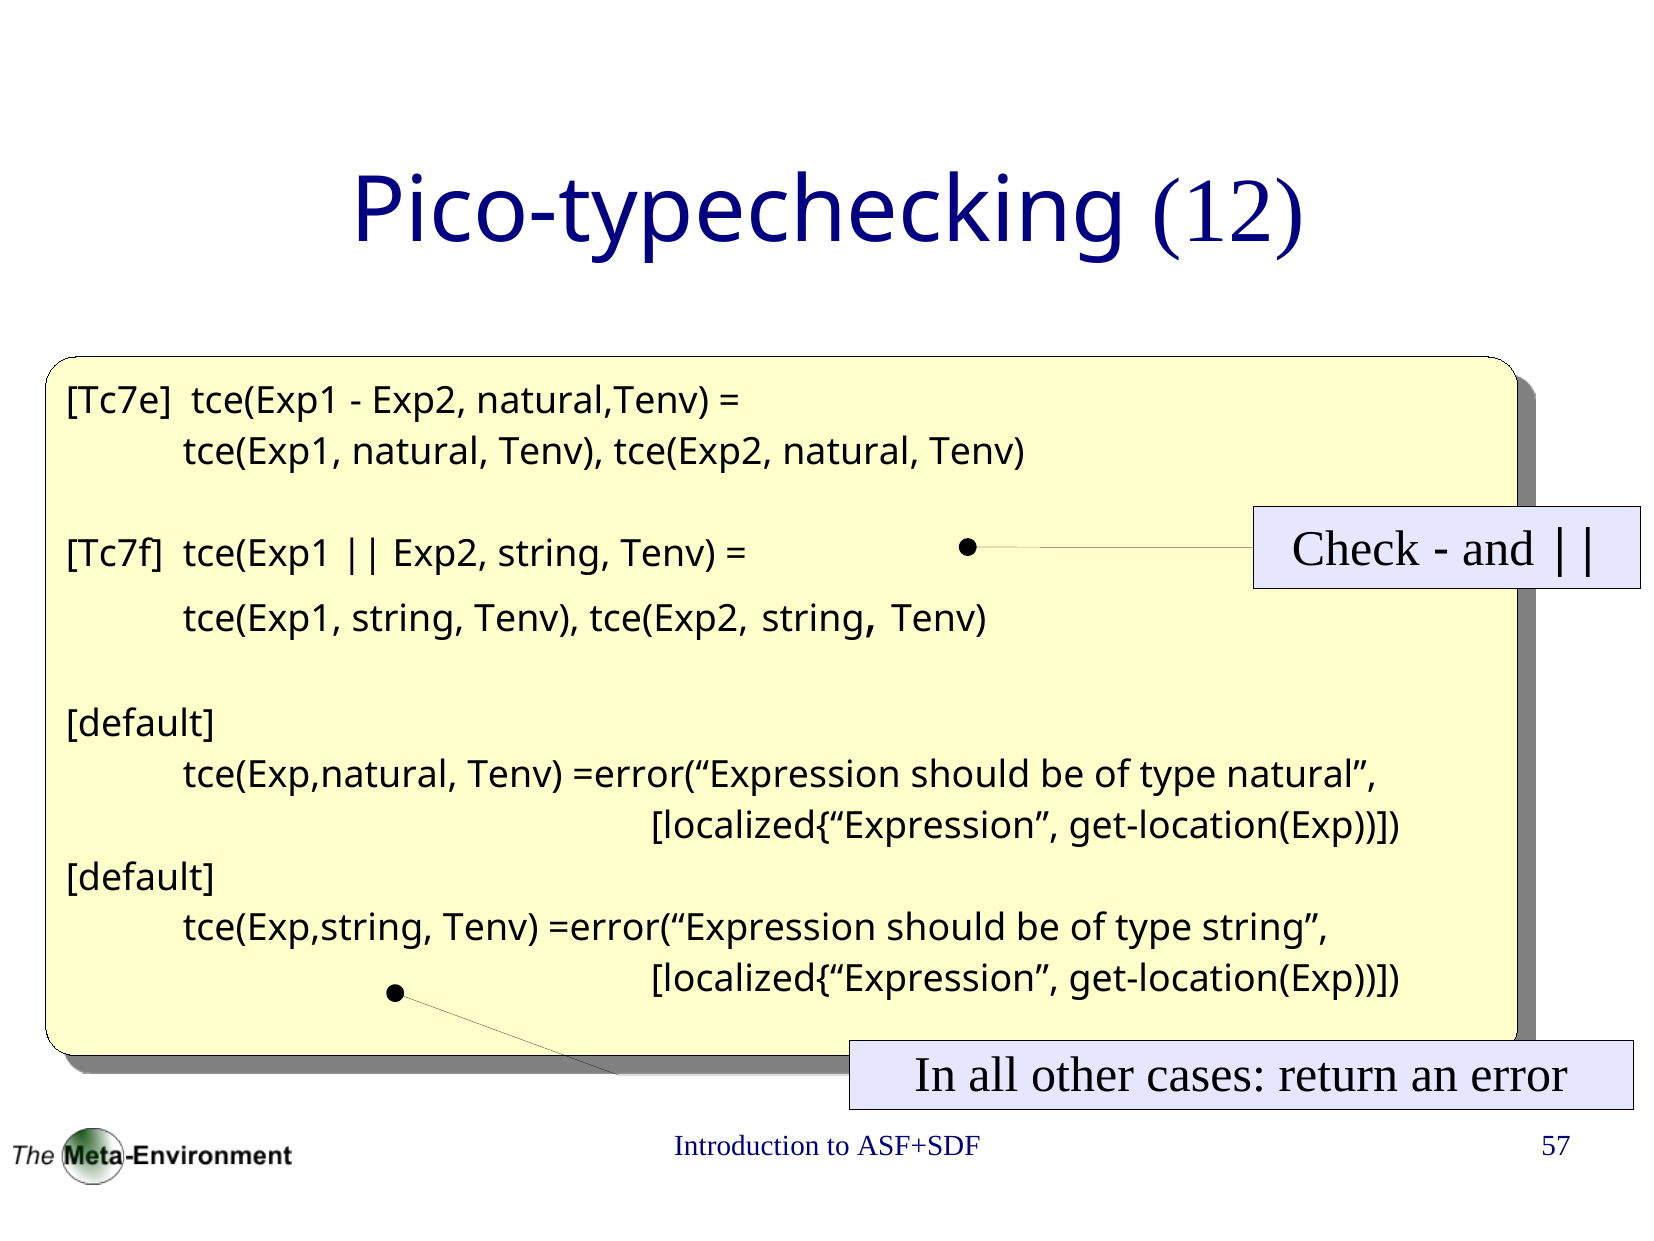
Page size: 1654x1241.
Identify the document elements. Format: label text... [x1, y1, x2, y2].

text_box In all other cases: return an error [849, 1040, 1634, 1110]
text_box [45, 369, 1518, 1056]
text_box [54, 356, 1510, 366]
title Pico-typechecking (12) [121, 102, 1534, 311]
text_box Check - and || [1253, 506, 1641, 589]
picture [13, 1128, 292, 1185]
text_box [Tc7e] tce(Exp1 - Exp2, natural,Tenv) = tce(Exp1, natural, Tenv), tce(Exp2, natural, Tenv) [Tc7f] tce(Exp1 || Exp2, string, Tenv) = tce(Exp1, string, Tenv), tce(Exp2, string, Tenv) [default] tce(Exp,natural, Tenv) =error(“Expression should be of type natural”, [localized{“Expression”, get-location(Exp))]) [default] tce(Exp,string, Tenv) =error(“Expression should be of type string”, [localized{“Expression”, get-location(Exp))]) [51, 366, 1542, 1026]
